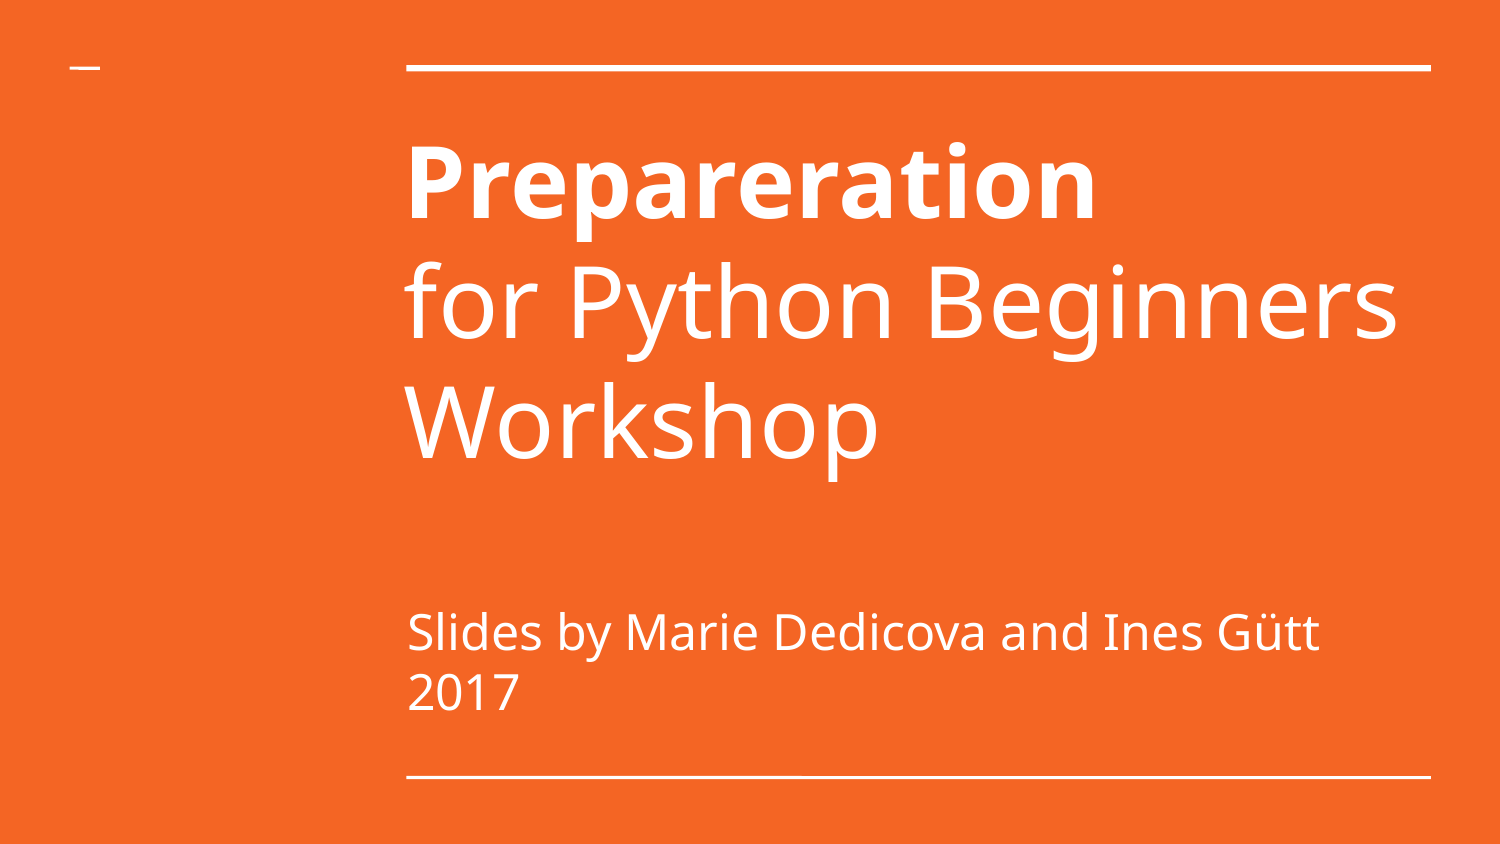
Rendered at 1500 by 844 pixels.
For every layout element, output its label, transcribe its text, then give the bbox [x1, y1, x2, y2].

title Prepareration for Python Beginners Workshop [389, 103, 1428, 357]
subtitle Slides by Marie Dedicova and Ines Gütt 2017 [392, 531, 1431, 735]
